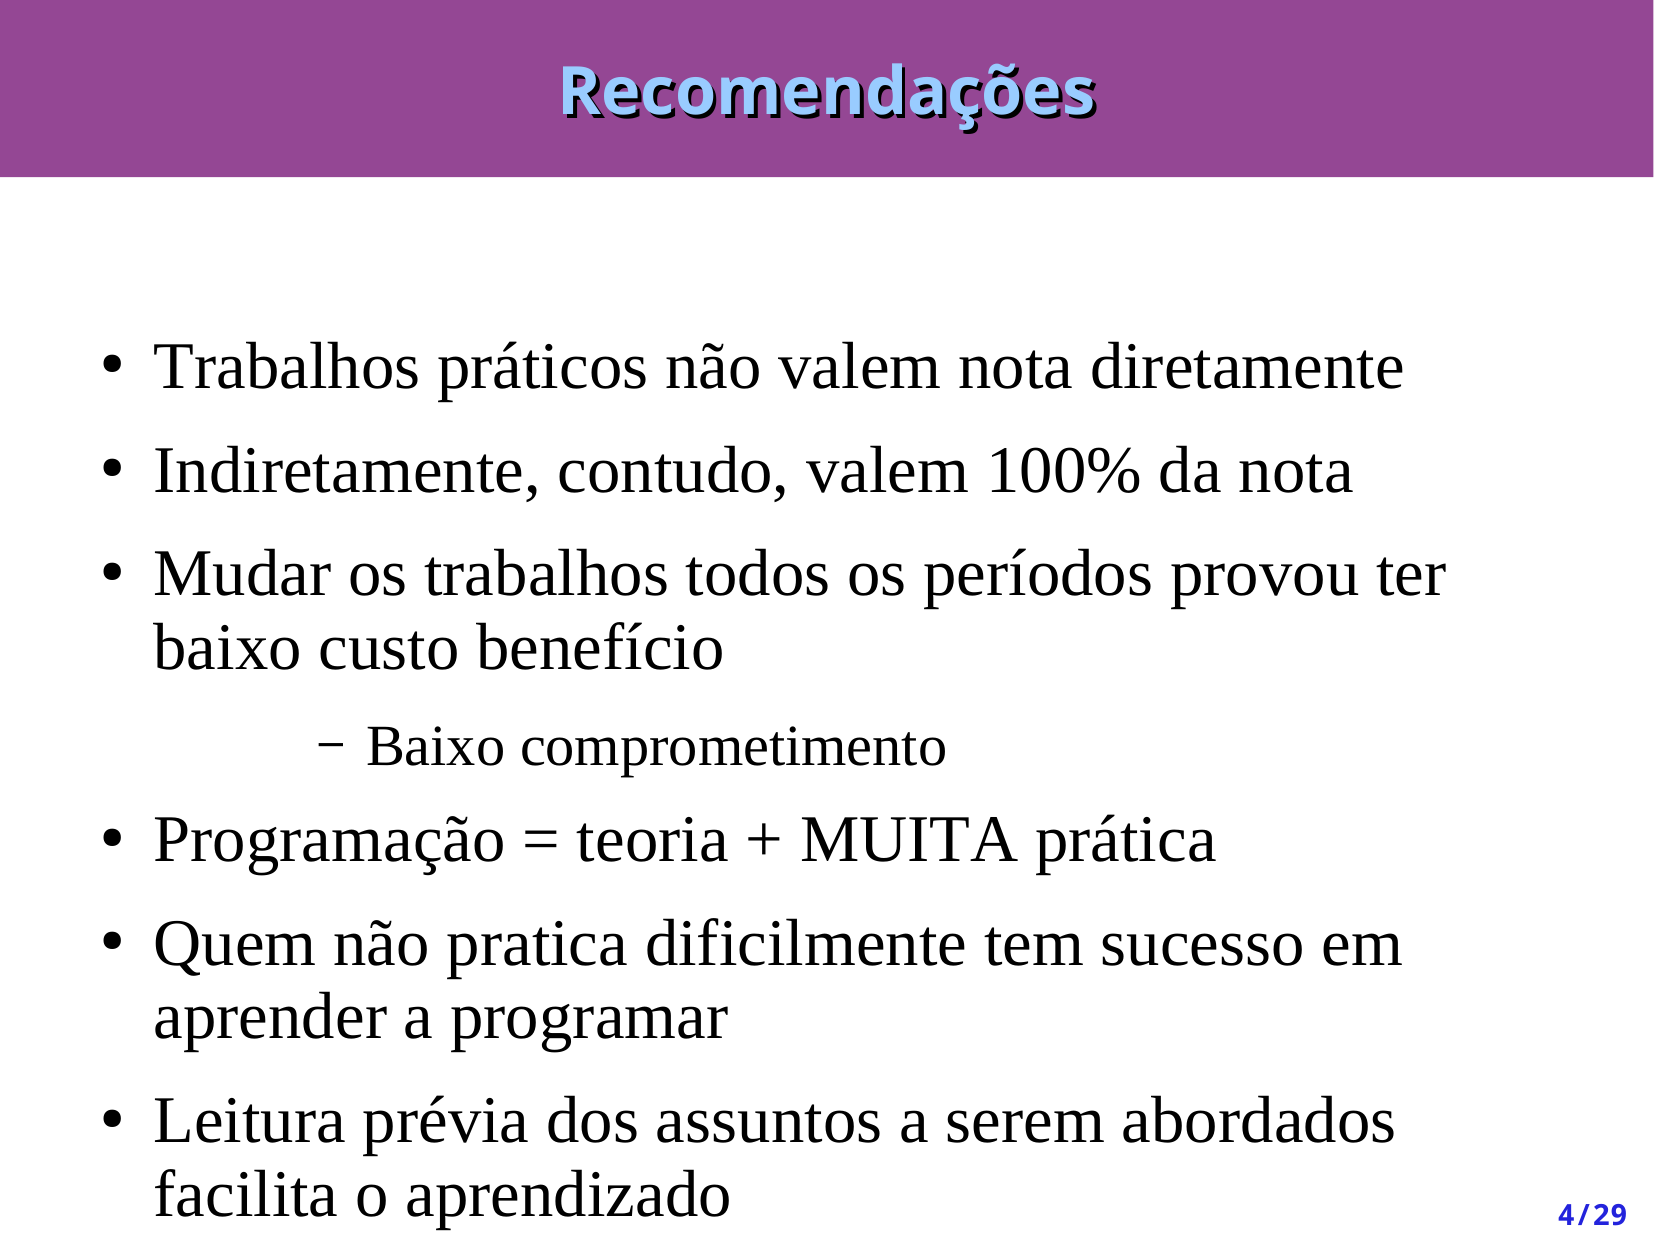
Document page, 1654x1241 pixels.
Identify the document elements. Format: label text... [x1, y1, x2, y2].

title Recomendações [0, 0, 1654, 178]
list Trabalhos práticos não valem nota diretamente Indiretamente, contudo, valem 100% da nota Mudar os trabalhos todos os períodos provou ter baixo custo benefício Baixo comprometimento Programação = teoria + MUITA prática Quem não pratica dificilmente tem sucesso em aprender a programar Leitura prévia dos assuntos a serem abordados facilita o aprendizado [82, 254, 1571, 1158]
